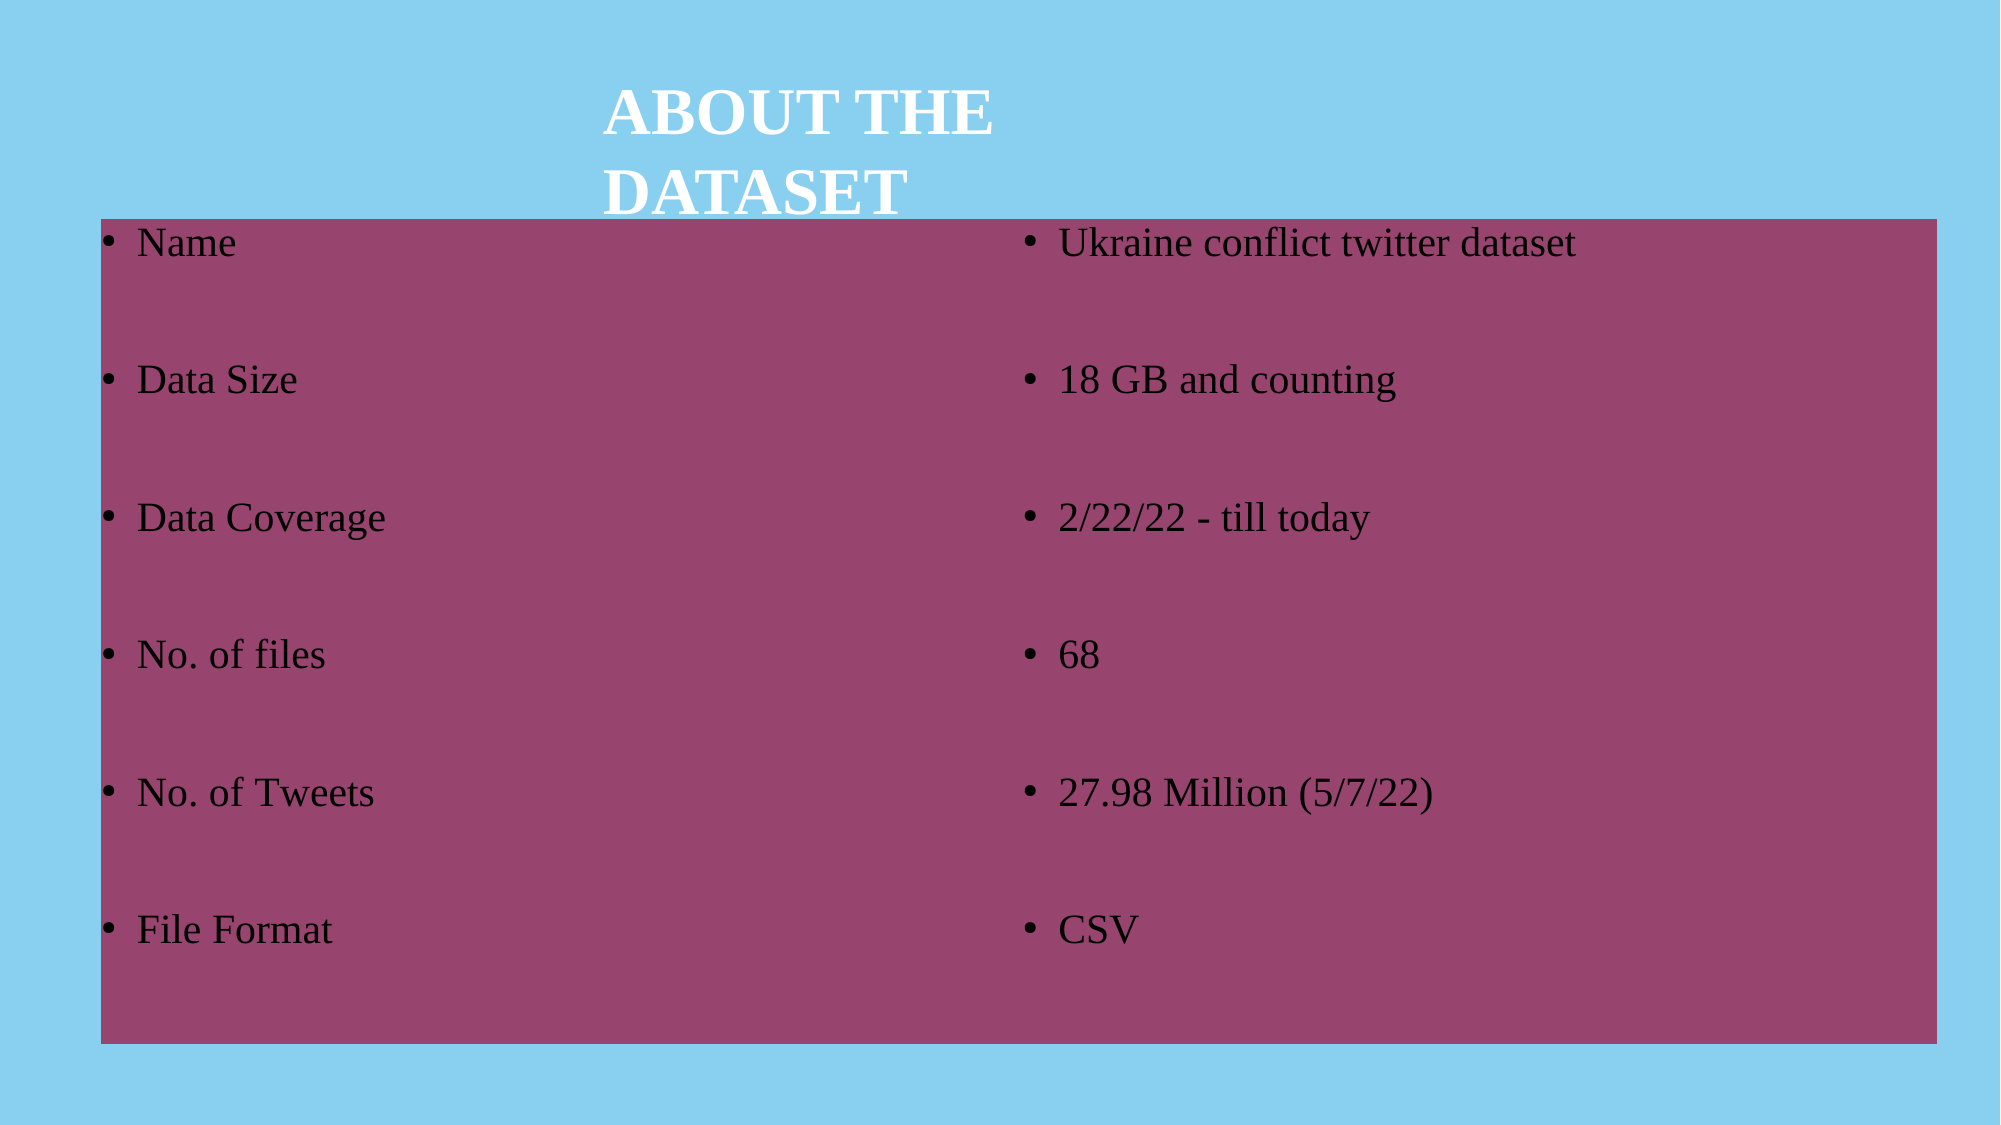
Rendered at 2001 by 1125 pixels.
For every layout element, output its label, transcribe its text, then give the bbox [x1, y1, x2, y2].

text_box ABOUT THE DATASET [587, 60, 1333, 157]
table_cell 18 GB and counting [1023, 357, 1937, 494]
table_cell Data Size [101, 357, 1023, 494]
table_cell 68 [1023, 632, 1937, 769]
table_header Name [101, 219, 1023, 357]
table_cell Data Coverage [101, 494, 1023, 632]
table_cell No. of Tweets [101, 769, 1023, 906]
table_cell File Format [101, 906, 1023, 1044]
table_cell 2/22/22 - till today [1023, 494, 1937, 632]
picture [0, 0, 2000, 1125]
table_cell No. of files [101, 632, 1023, 769]
table_header Ukraine conflict twitter dataset [1023, 219, 1937, 357]
table_cell 27.98 Million (5/7/22) [1023, 769, 1937, 906]
table_cell CSV [1023, 906, 1937, 1044]
text_box [96, 253, 101, 330]
